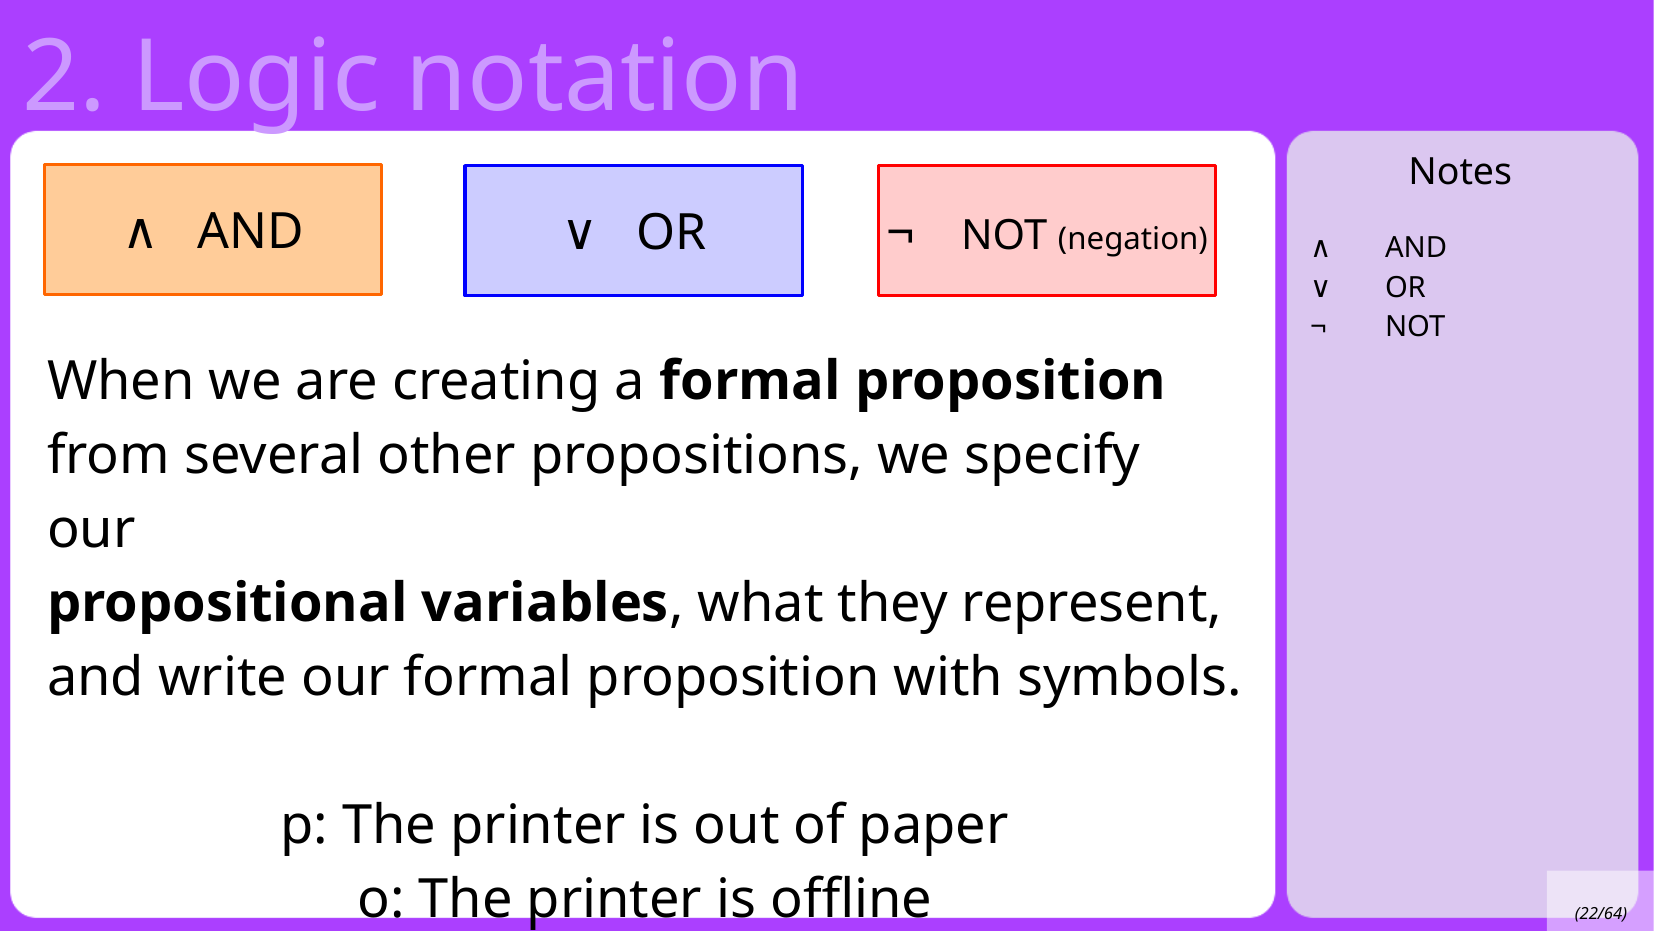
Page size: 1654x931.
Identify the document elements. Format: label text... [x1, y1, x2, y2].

table_cell False [1546, 870, 1654, 877]
text_box Notes [1290, 141, 1631, 199]
text_box When we are creating a formal proposition from several other propositions, we specify our propositional variables, what they represent, and write our formal proposition with symbols. p: The printer is out of paper o: The printer is offline p∧o: the printer is out of paper AND the printer is offline. [47, 341, 1244, 875]
text_box ∧ AND ∨ OR ¬ NOT [1310, 226, 1612, 333]
text_box (<number>/64) [1546, 877, 1654, 931]
text_box ∨ OR [465, 165, 803, 296]
title 2. Logic notation [22, 13, 1511, 130]
text_box ∧ AND [44, 164, 382, 295]
text_box ¬ NOT (negation) [878, 165, 1216, 296]
picture [0, 0, 1654, 931]
